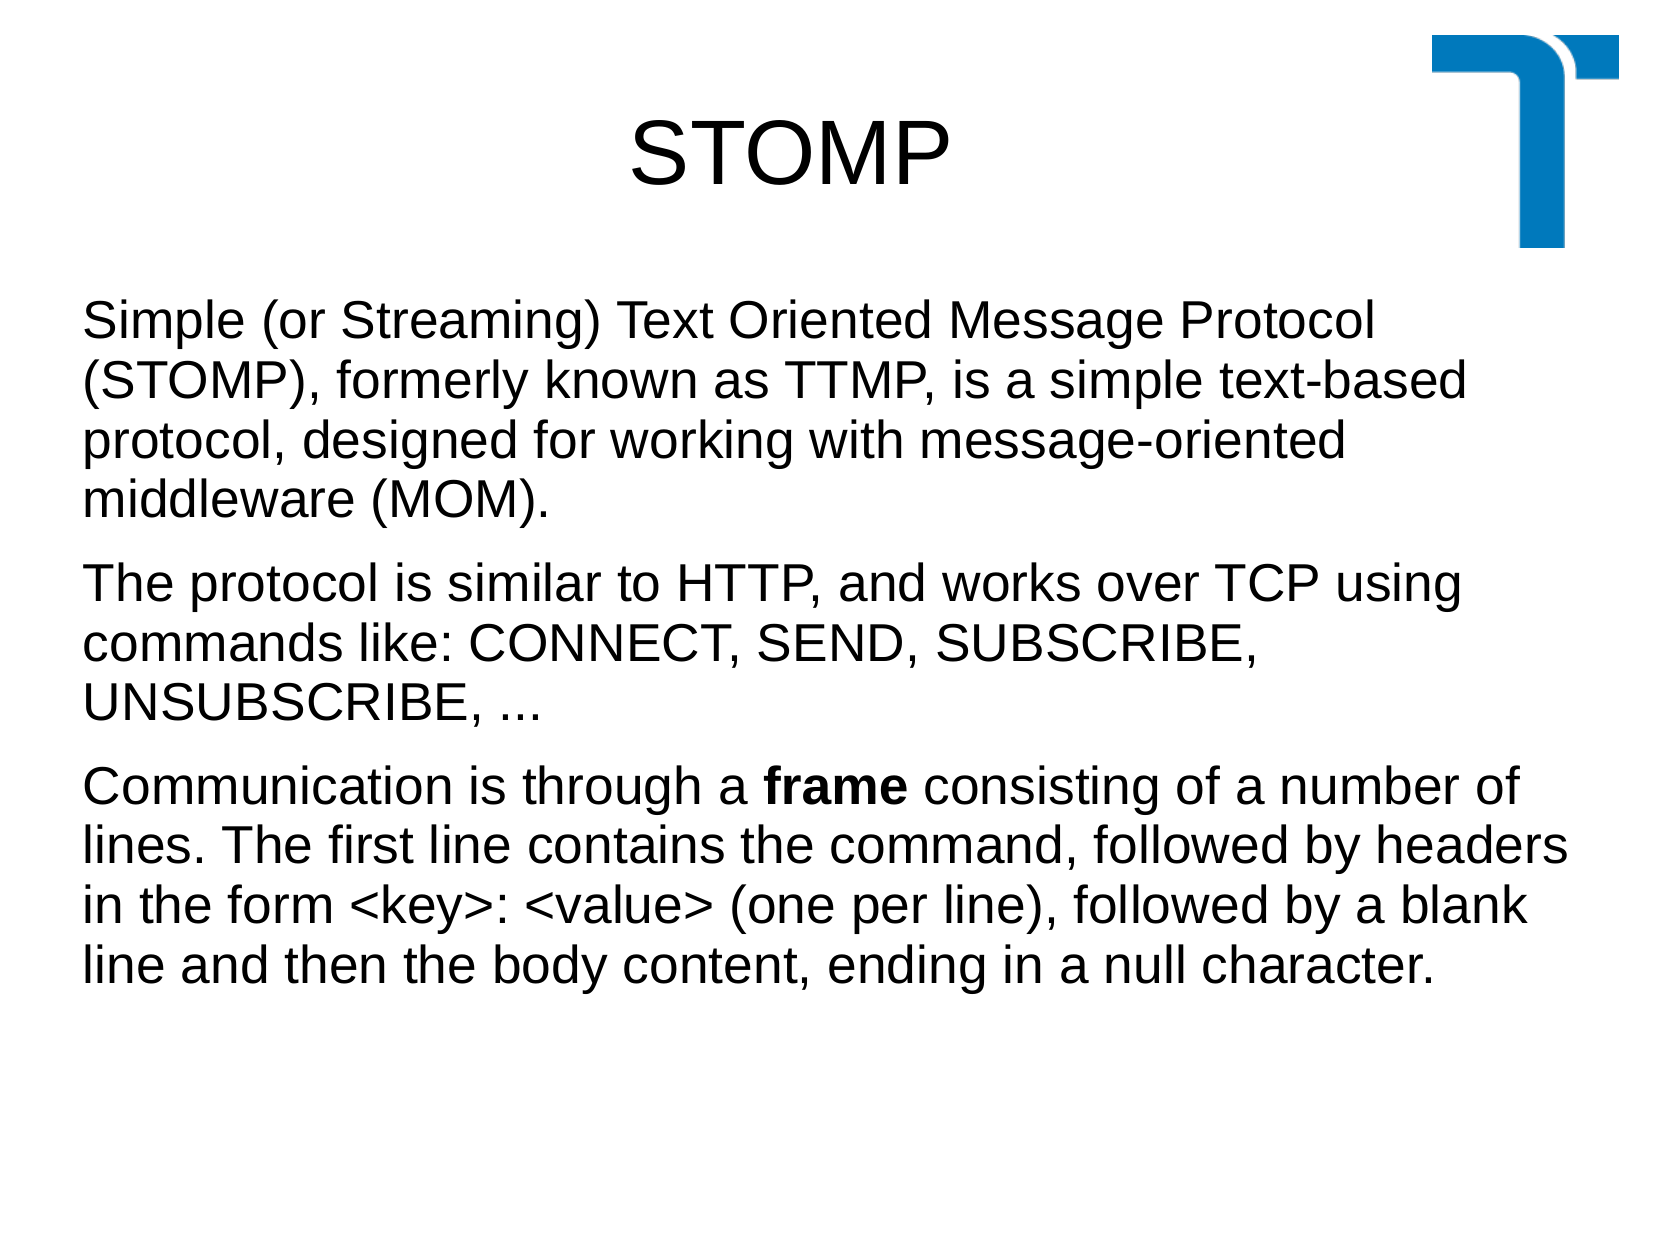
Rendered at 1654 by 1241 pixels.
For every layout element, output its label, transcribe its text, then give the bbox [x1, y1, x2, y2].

list Simple (or Streaming) Text Oriented Message Protocol (STOMP), formerly known as TTMP, is a simple text-based protocol, designed for working with message-oriented middleware (MOM). The protocol is similar to HTTP, and works over TCP using commands like: CONNECT, SEND, SUBSCRIBE, UNSUBSCRIBE, ... Communication is through a frame consisting of a number of lines. The first line contains the command, followed by headers in the form <key>: <value> (one per line), followed by a blank line and then the body content, ending in a null character. [82, 290, 1571, 1010]
title STOMP [82, 49, 1501, 257]
picture [1432, 35, 1619, 248]
